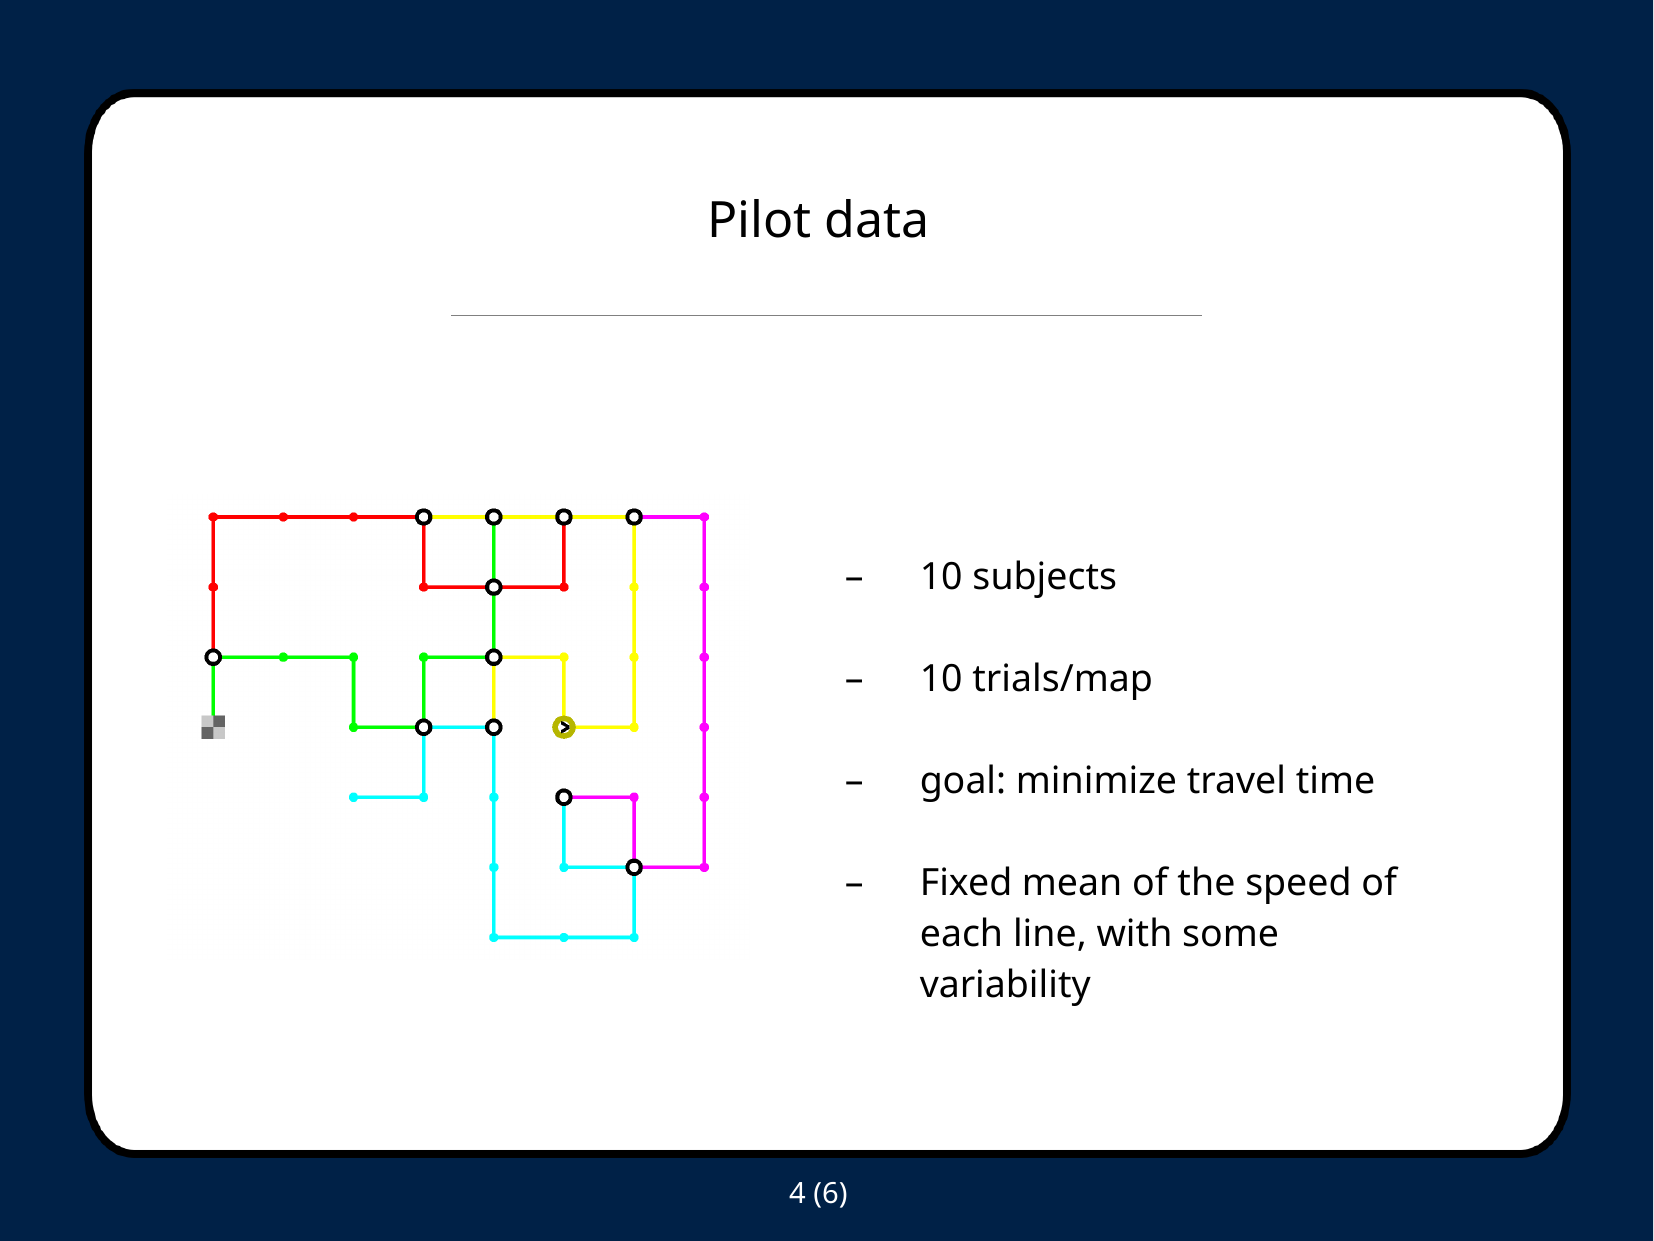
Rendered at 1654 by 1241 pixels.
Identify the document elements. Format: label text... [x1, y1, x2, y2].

picture [0, 0, 1654, 1241]
title Pilot data [74, 188, 1562, 247]
title 4 (6) [74, 1170, 1562, 1214]
title – 10 subjects – 10 trials/map – goal: minimize travel time – Fixed mean of the speed of each line, with some variability [844, 498, 1493, 974]
